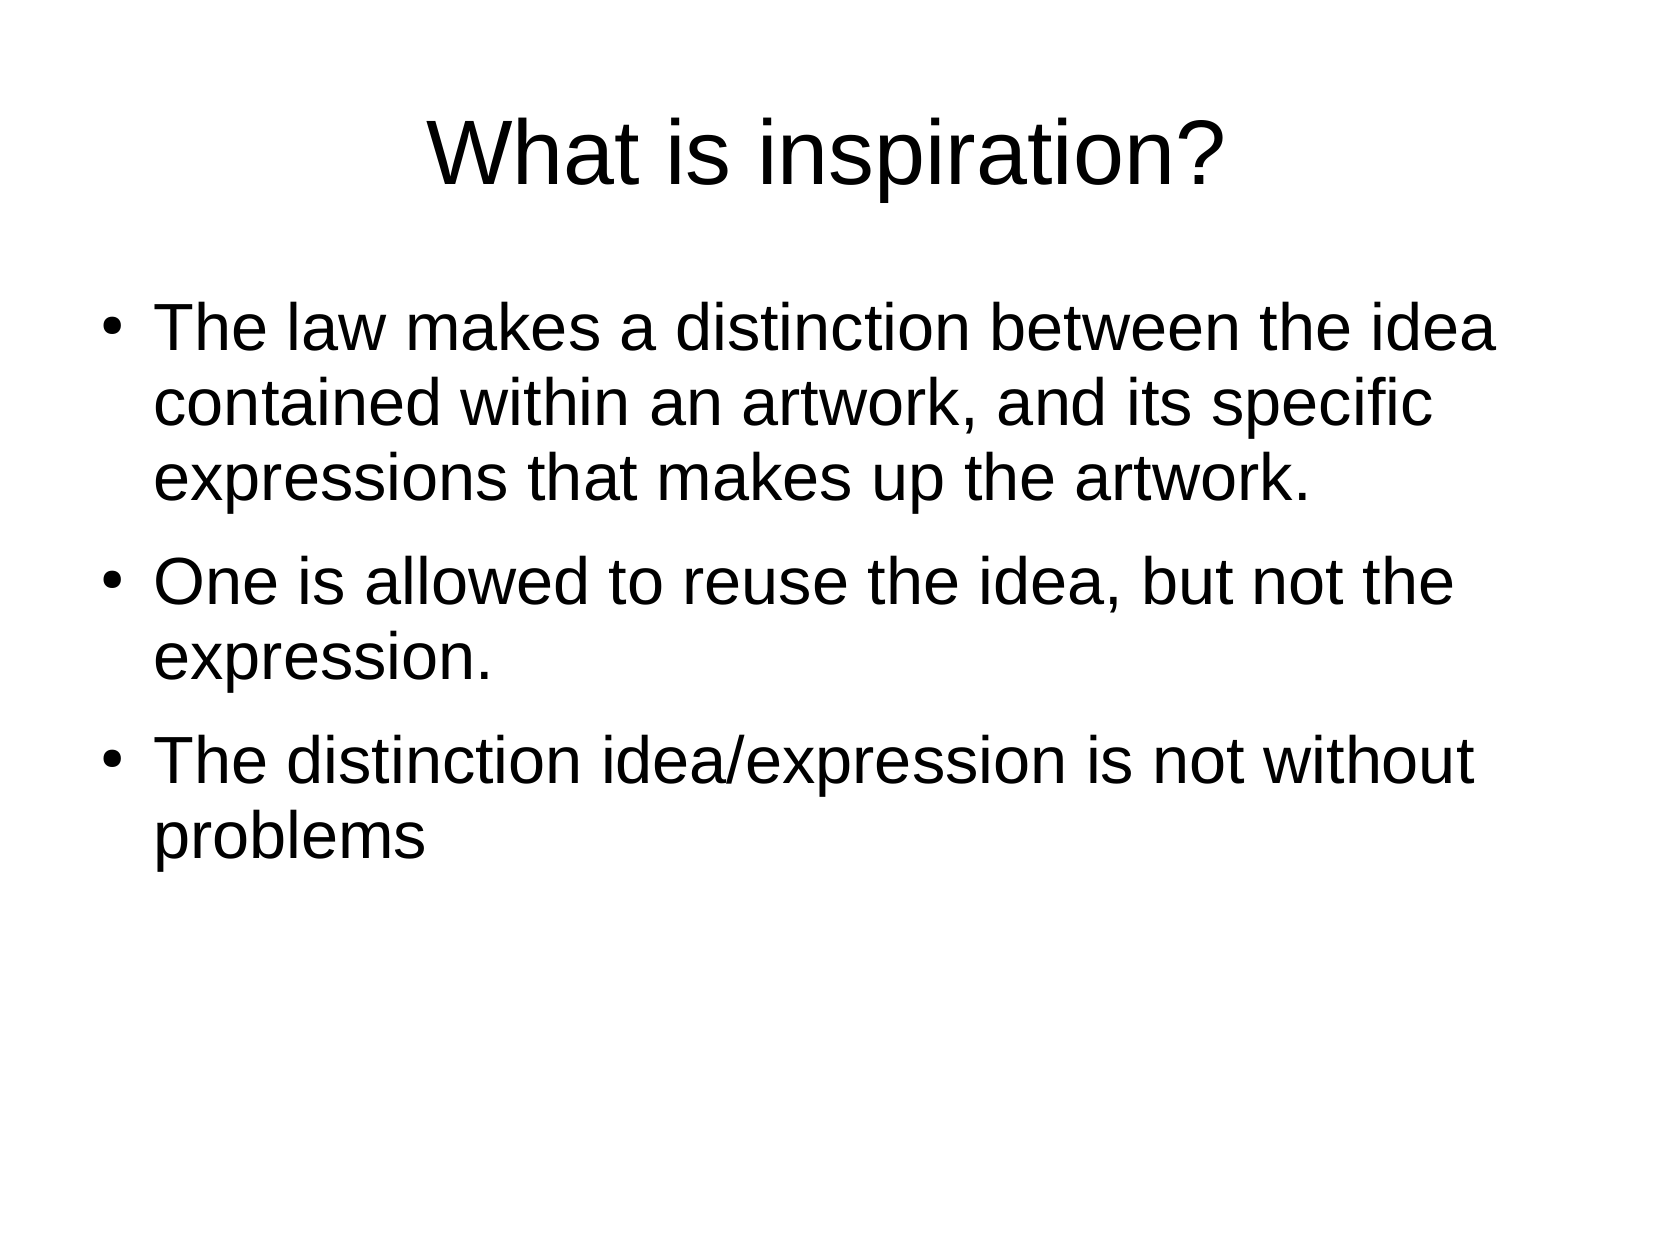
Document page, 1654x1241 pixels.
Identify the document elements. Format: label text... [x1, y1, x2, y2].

title What is inspiration? [82, 49, 1571, 257]
list The law makes a distinction between the idea contained within an artwork, and its specific expressions that makes up the artwork. One is allowed to reuse the idea, but not the expression. The distinction idea/expression is not without problems [82, 290, 1538, 1010]
